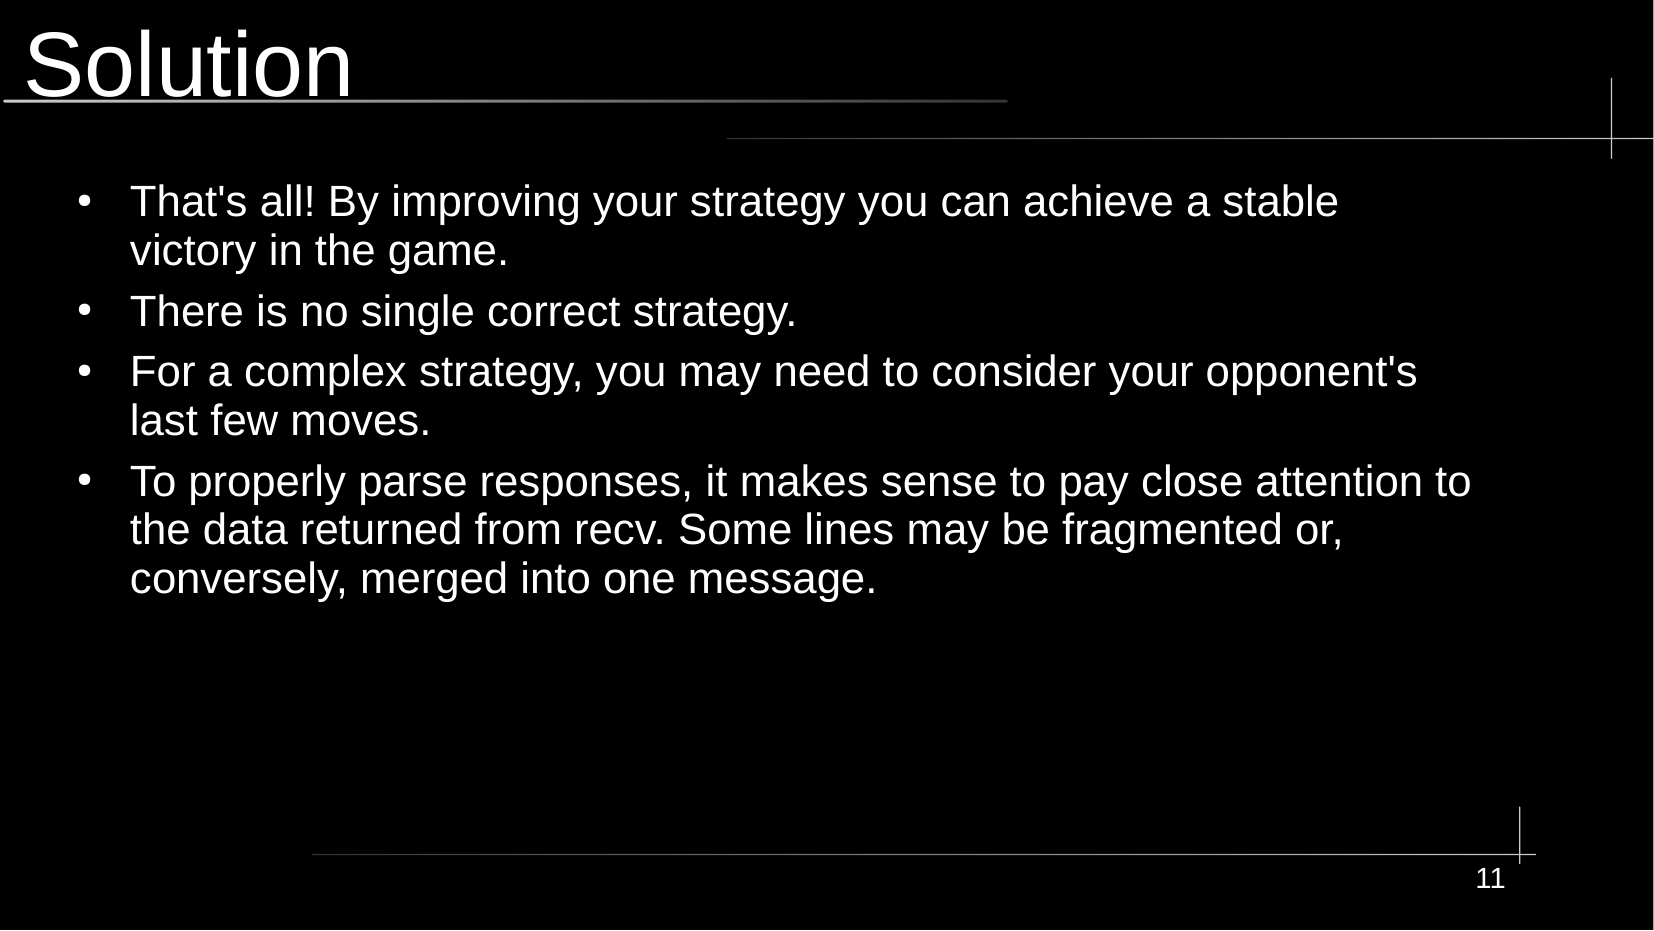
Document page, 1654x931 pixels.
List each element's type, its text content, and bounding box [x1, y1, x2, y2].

list That's all! By improving your strategy you can achieve a stable victory in the game. There is no single correct strategy. For a complex strategy, you may need to consider your opponent's last few moves. To properly parse responses, it makes sense to pay close attention to the data returned from recv. Some lines may be fragmented or, conversely, merged into one message. [59, 177, 1477, 798]
title Solution [23, 11, 1589, 119]
